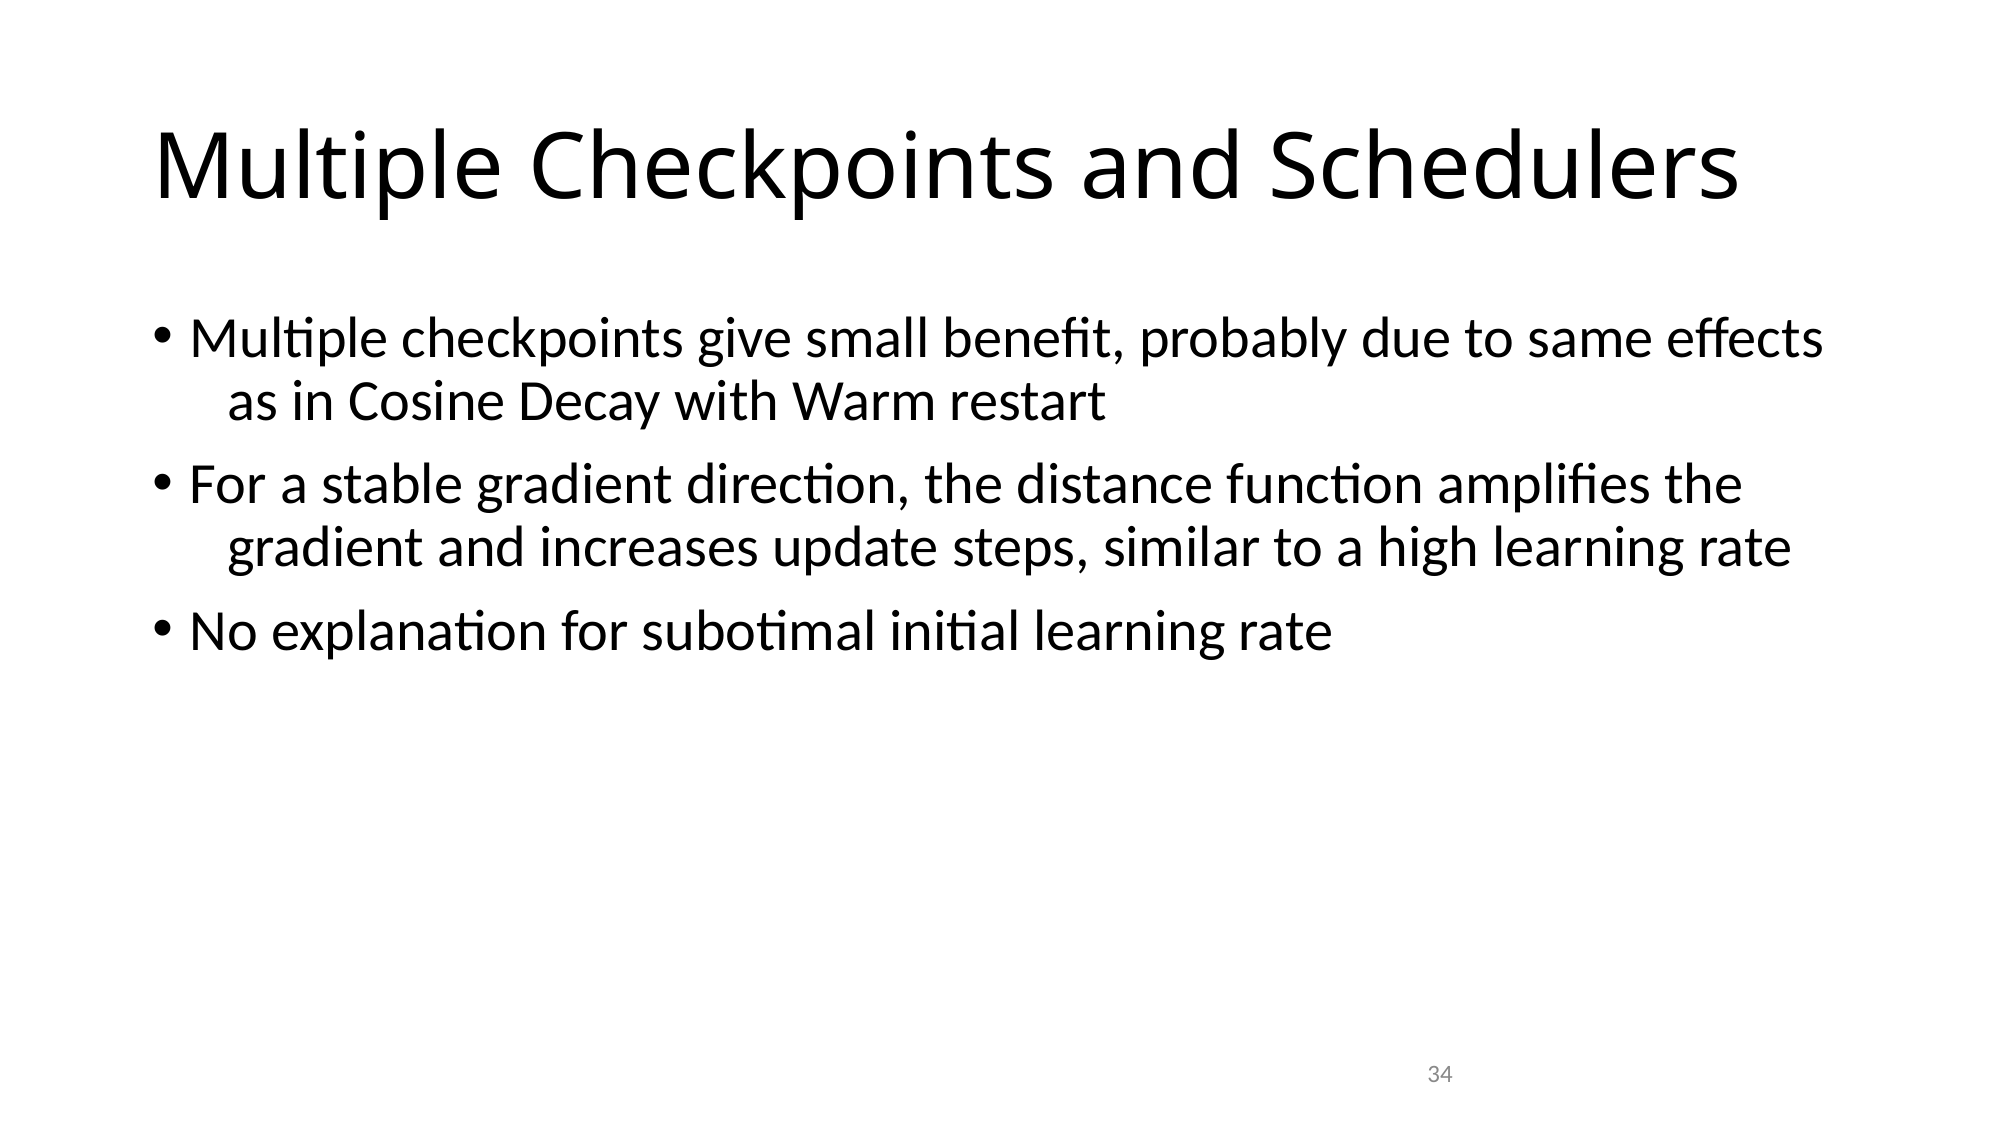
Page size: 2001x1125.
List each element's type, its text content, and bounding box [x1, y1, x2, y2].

list Multiple checkpoints give small benefit, probably due to same effects as in Cosine Decay with Warm restart For a stable gradient direction, the distance function amplifies the gradient and increases update steps, similar to a high learning rate No explanation for subotimal initial learning rate [137, 299, 1863, 1014]
title Multiple Checkpoints and Schedulers [137, 59, 1863, 278]
text_box [1412, 1042, 1863, 1103]
